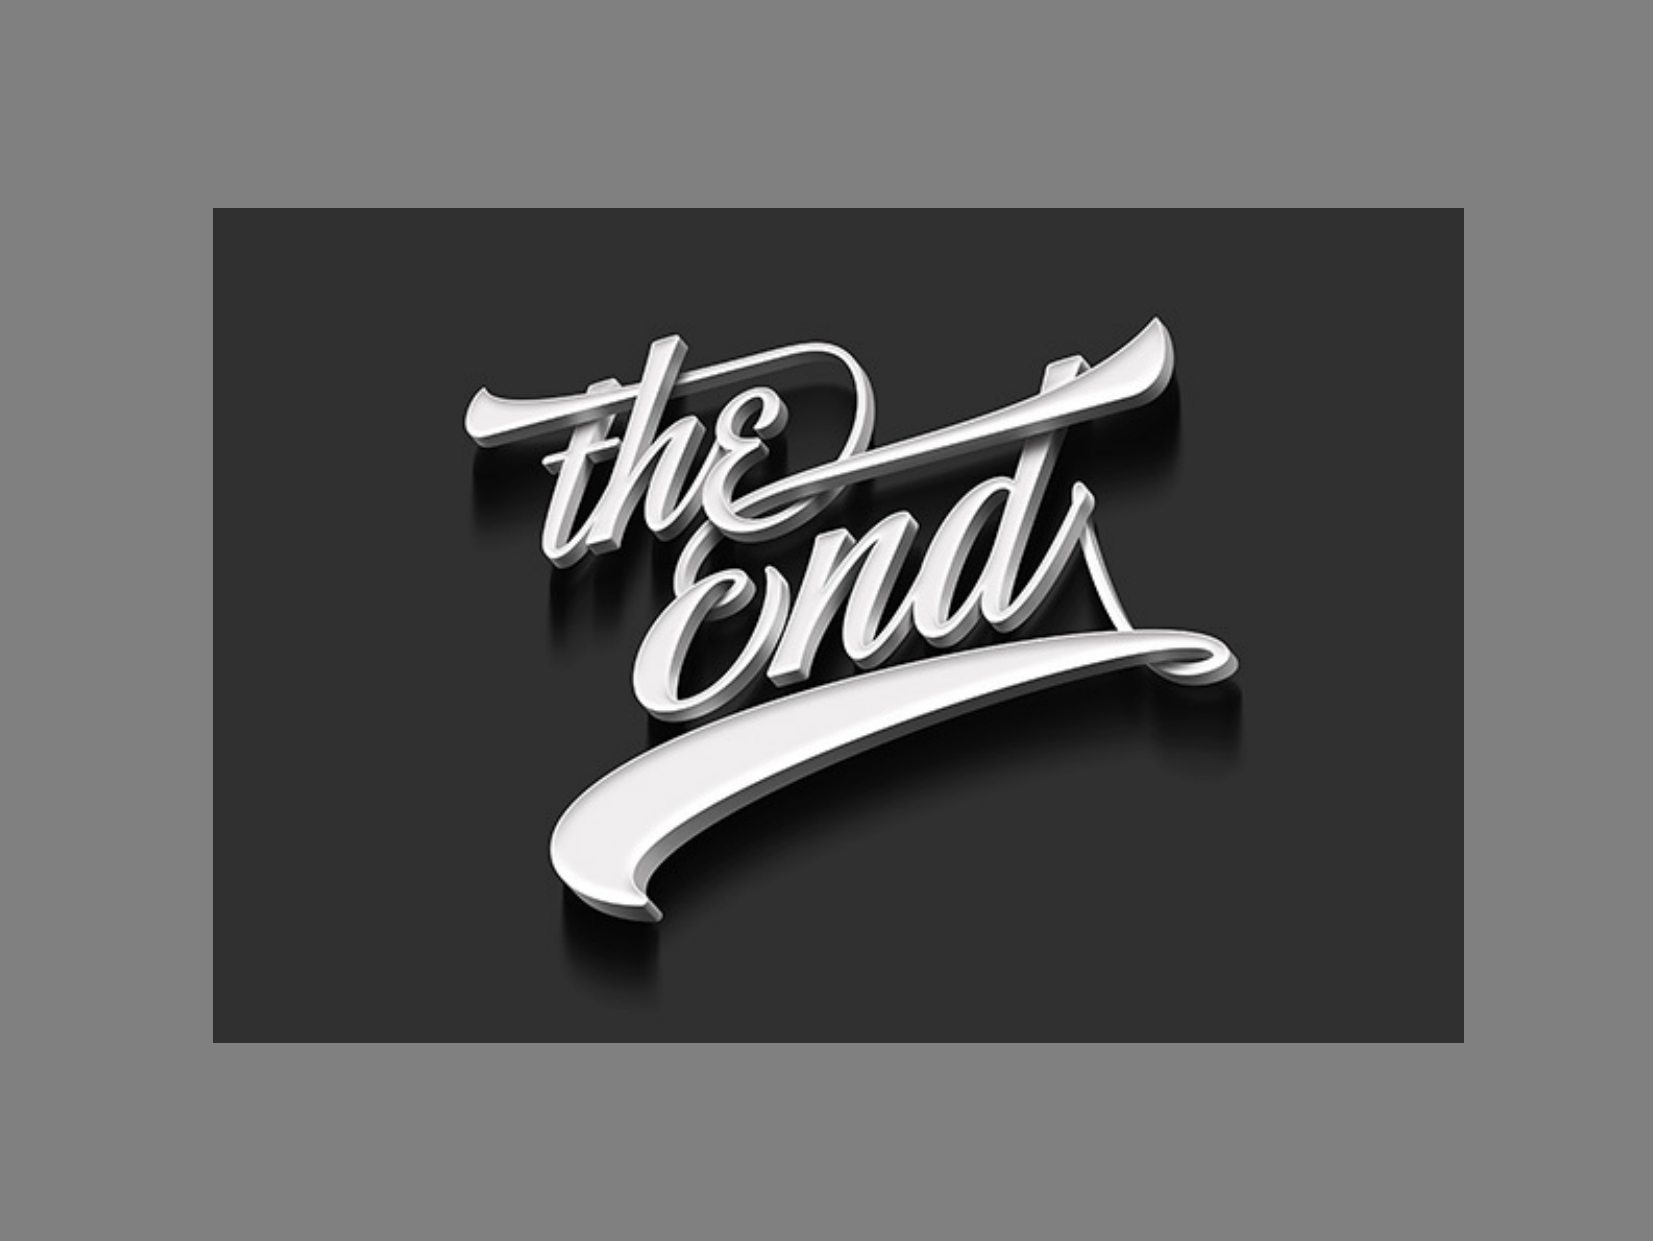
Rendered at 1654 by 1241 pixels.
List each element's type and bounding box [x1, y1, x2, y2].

picture [213, 208, 1464, 1043]
